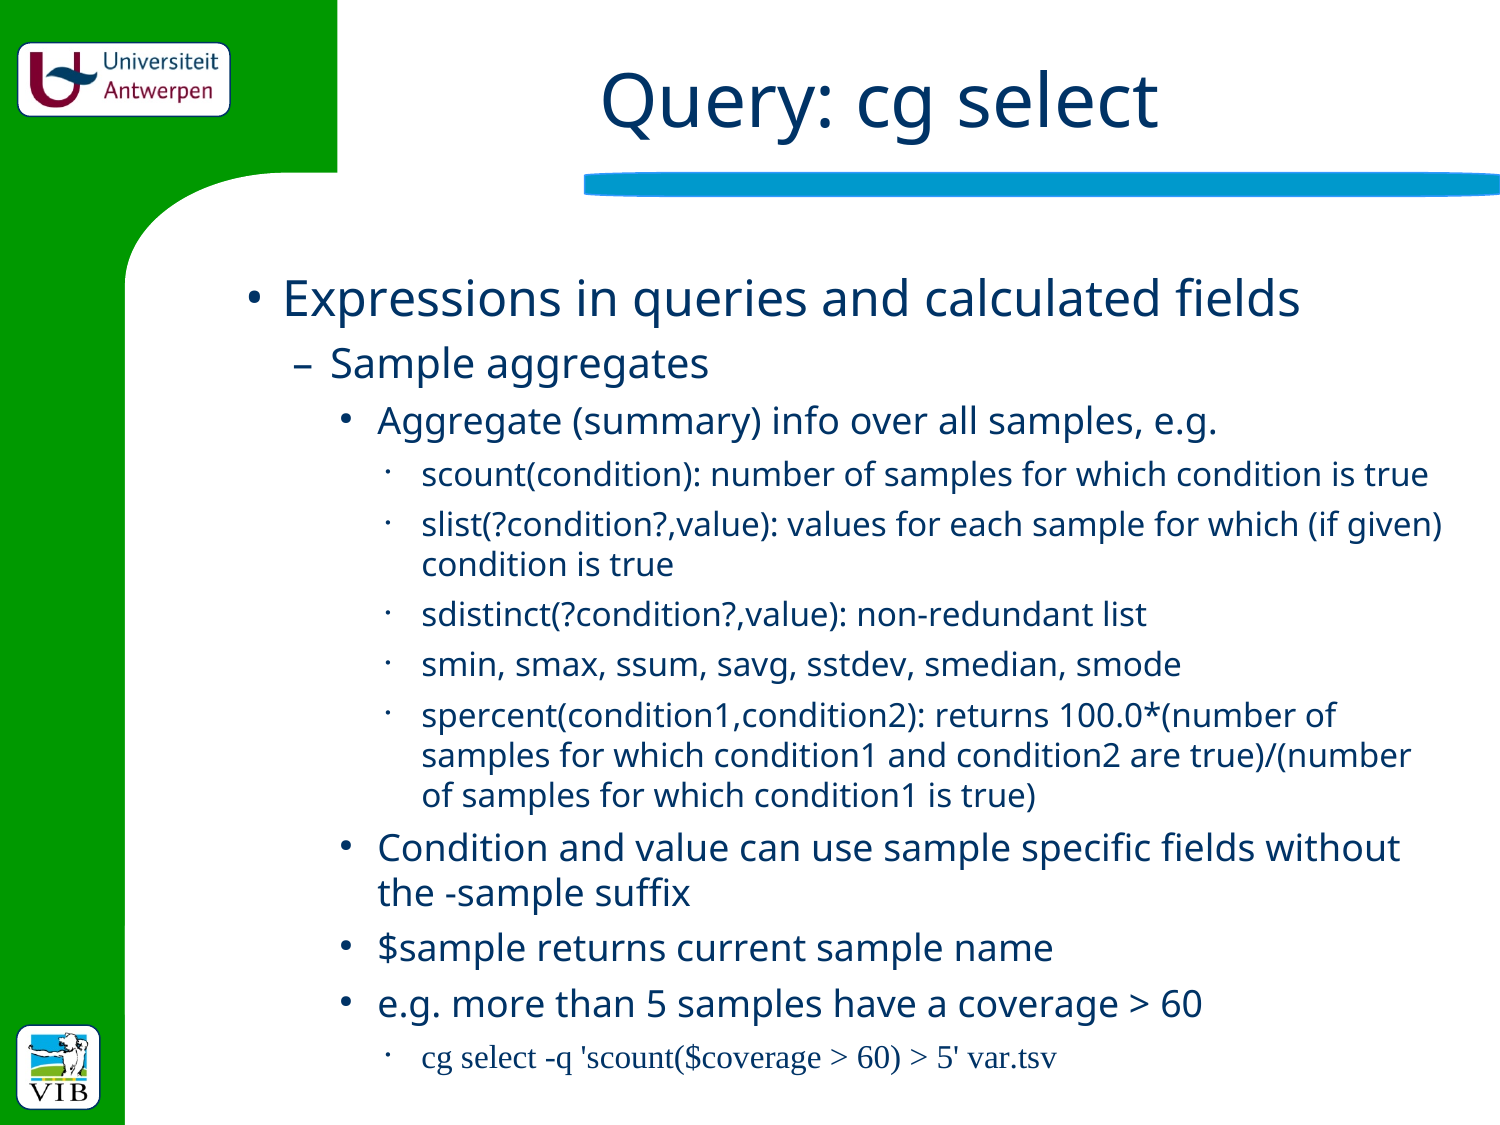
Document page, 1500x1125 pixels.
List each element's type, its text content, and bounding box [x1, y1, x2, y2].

picture [25, 1029, 91, 1107]
list Expressions in queries and calculated fields Sample aggregates Aggregate (summary) info over all samples, e.g. scount(condition): number of samples for which condition is true slist(?condition?,value): values for each sample for which (if given) condition is true sdistinct(?condition?,value): non-redundant list smin, smax, ssum, savg, sstdev, smedian, smode spercent(condition1,condition2): returns 100.0*(number of samples for which condition1 and condition2 are true)/(number of samples for which condition1 is true) Condition and value can use sample specific fields without the -sample suffix $sample returns current sample name e.g. more than 5 samples have a coverage > 60 cg select -q 'scount($coverage > 60) > 5' var.tsv [159, 258, 1465, 1123]
picture [25, 47, 223, 112]
title Query: cg select [584, 0, 1500, 195]
